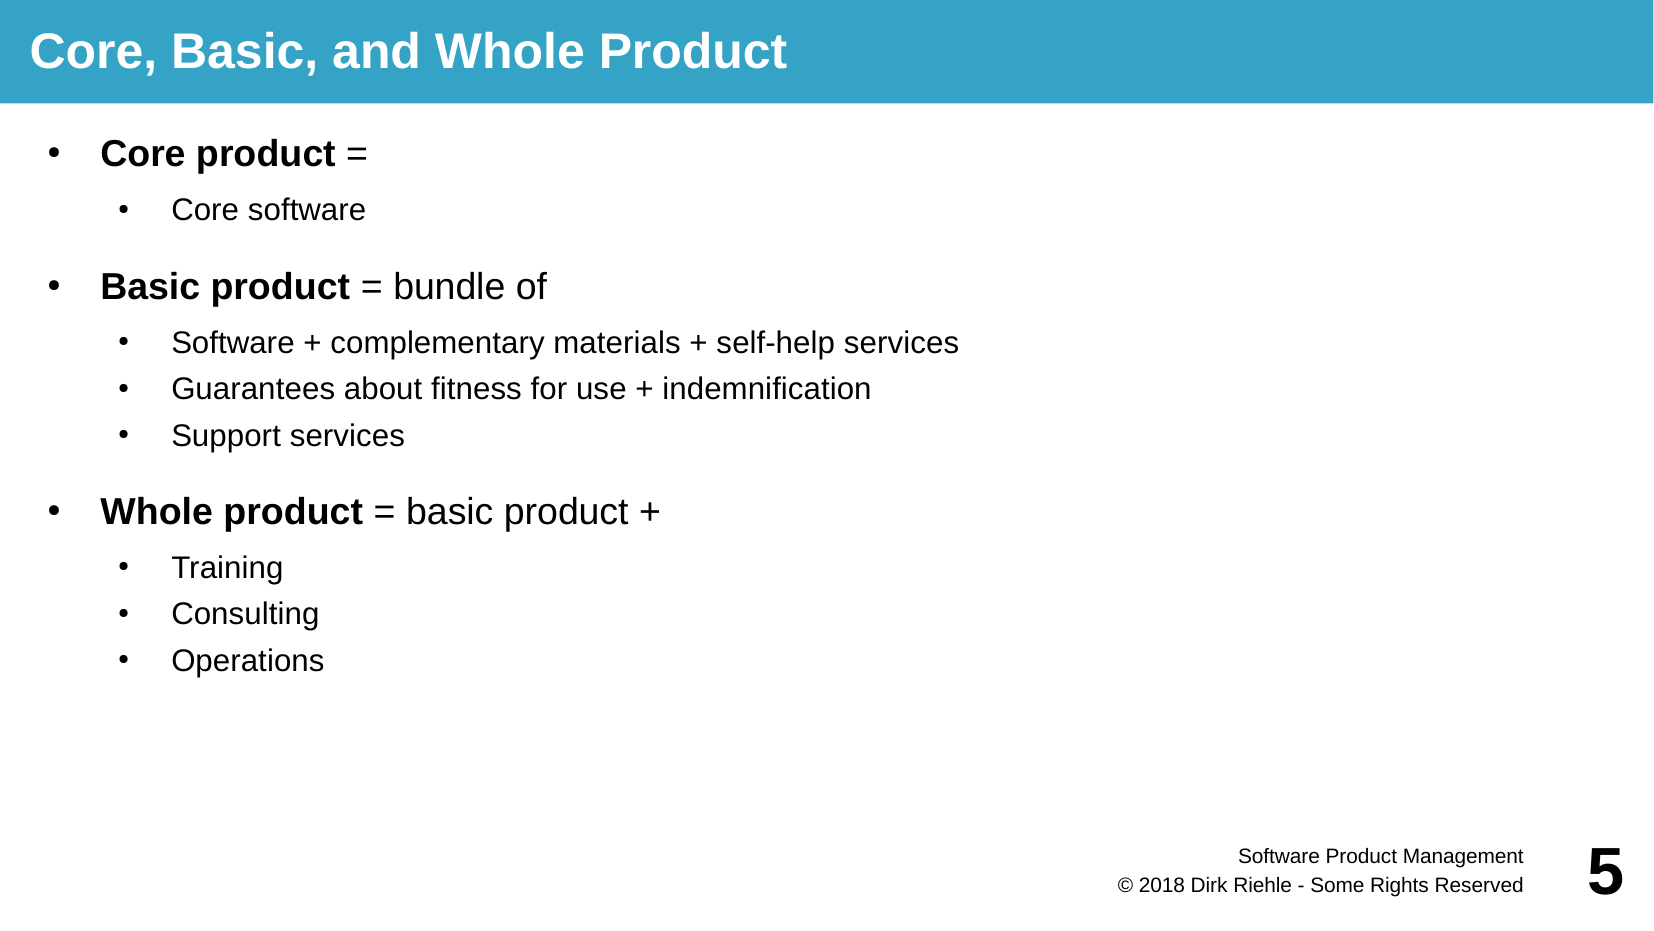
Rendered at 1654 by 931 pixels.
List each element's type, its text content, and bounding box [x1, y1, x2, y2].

list Core product = Core software Basic product = bundle of Software + complementary materials + self-help services Guarantees about fitness for use + indemnification Support services Whole product = basic product + Training Consulting Operations [29, 132, 1625, 813]
title Core, Basic, and Whole Product [0, 0, 1654, 104]
